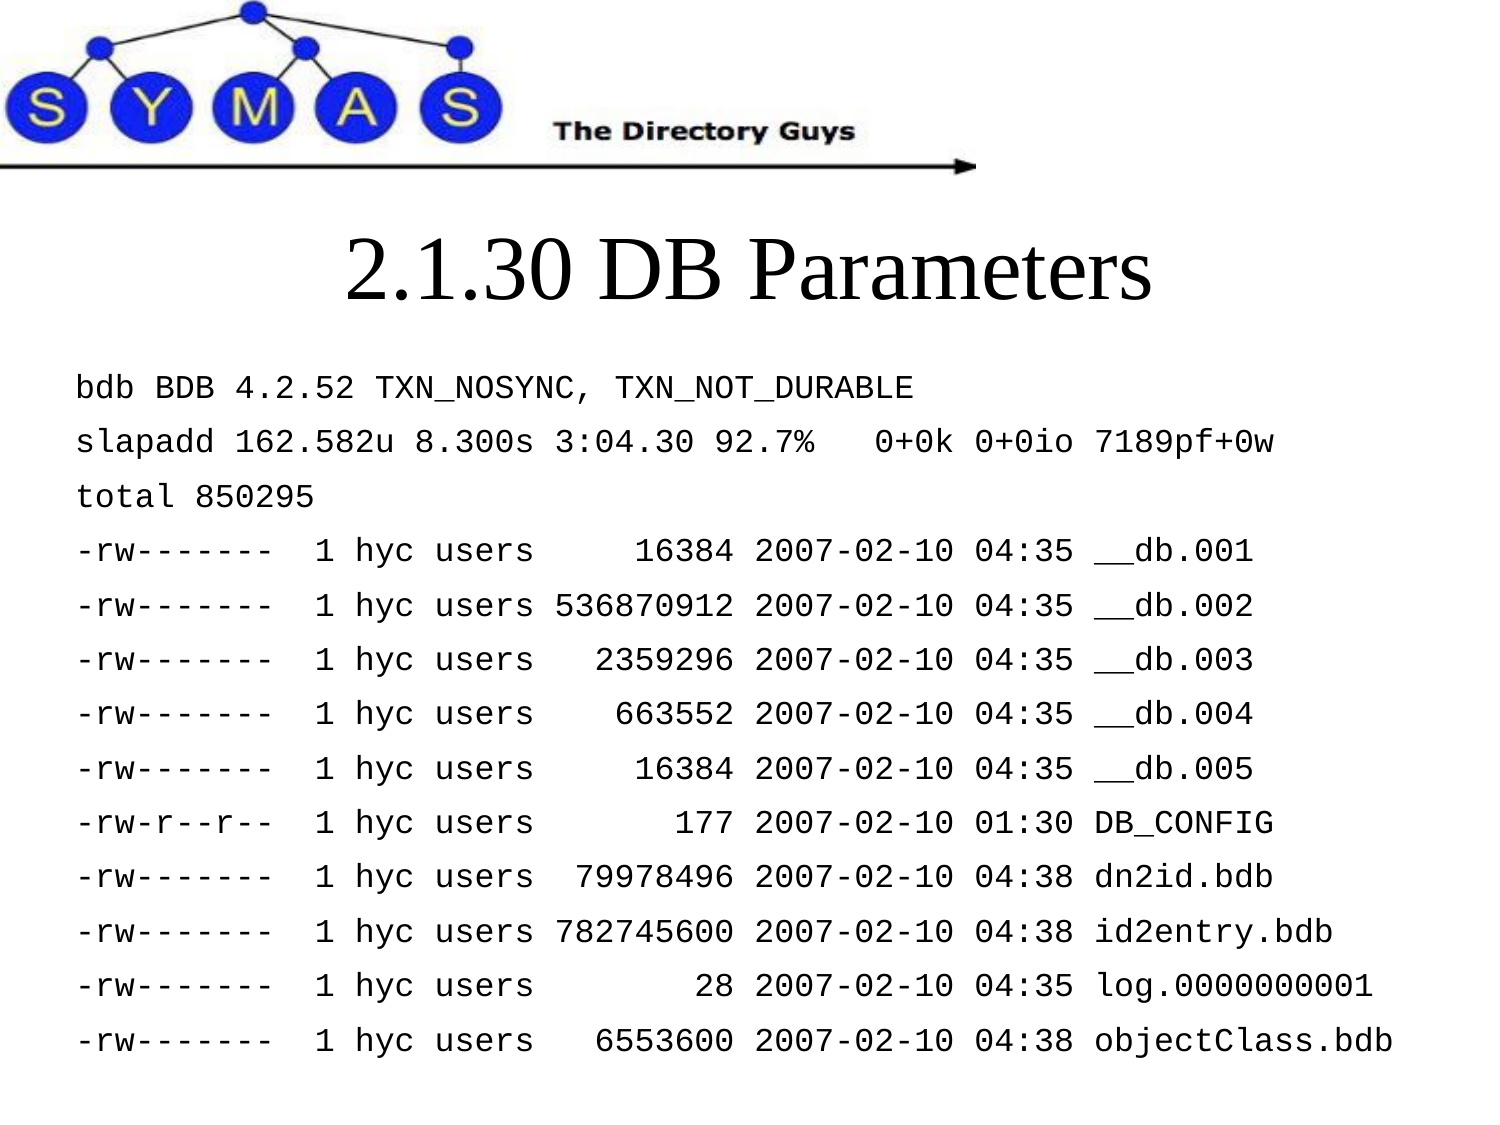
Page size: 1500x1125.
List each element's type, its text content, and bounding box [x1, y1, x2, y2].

picture [0, 0, 976, 188]
title 2.1.30 DB Parameters [112, 187, 1388, 351]
list bdb BDB 4.2.52 TXN_NOSYNC, TXN_NOT_DURABLE slapadd 162.582u 8.300s 3:04.30 92.7% 0+0k 0+0io 7189pf+0w total 850295 -rw------- 1 hyc users 16384 2007-02-10 04:35 __db.001 -rw------- 1 hyc users 536870912 2007-02-10 04:35 __db.002 -rw------- 1 hyc users 2359296 2007-02-10 04:35 __db.003 -rw------- 1 hyc users 663552 2007-02-10 04:35 __db.004 -rw------- 1 hyc users 16384 2007-02-10 04:35 __db.005 -rw-r--r-- 1 hyc users 177 2007-02-10 01:30 DB_CONFIG -rw------- 1 hyc users 79978496 2007-02-10 04:38 dn2id.bdb -rw------- 1 hyc users 782745600 2007-02-10 04:38 id2entry.bdb -rw------- 1 hyc users 28 2007-02-10 04:35 log.0000000001 -rw------- 1 hyc users 6553600 2007-02-10 04:38 objectClass.bdb [75, 370, 1426, 1088]
